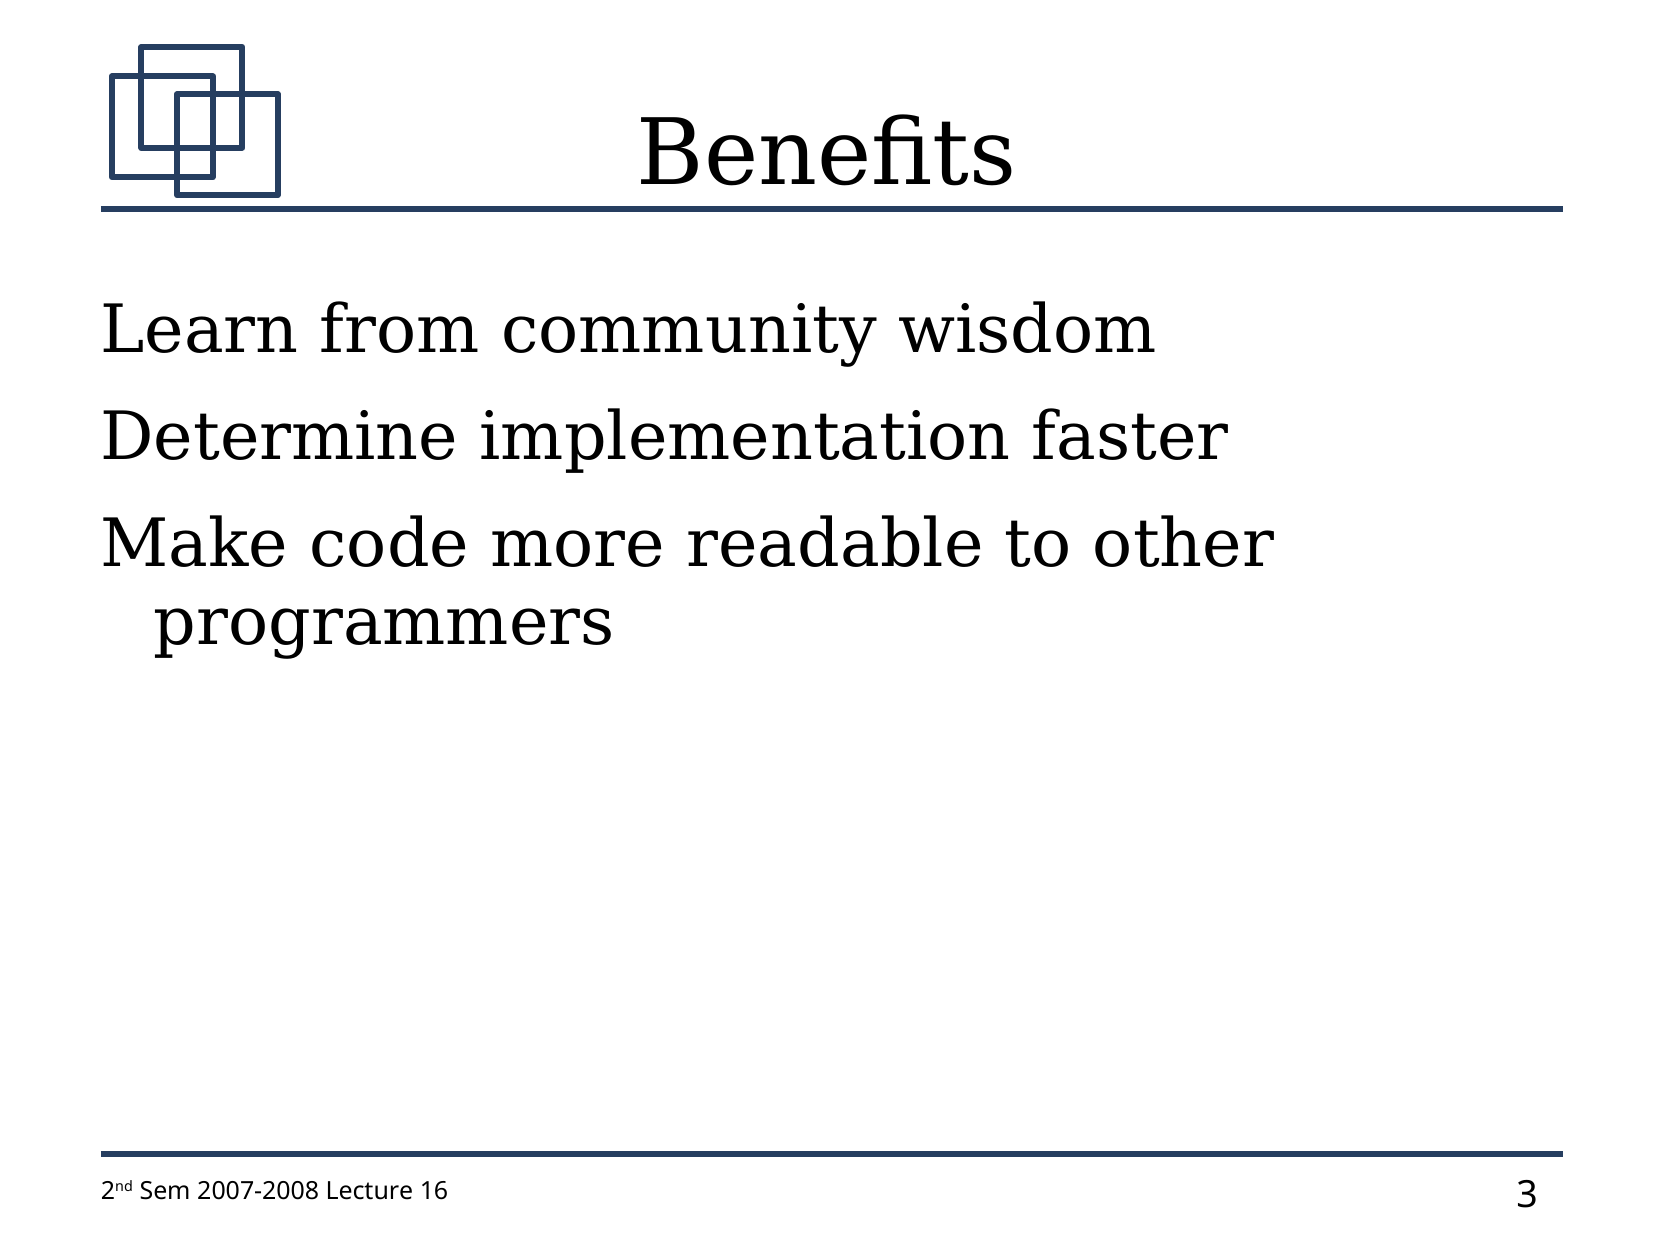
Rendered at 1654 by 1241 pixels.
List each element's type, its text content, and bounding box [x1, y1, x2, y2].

list Learn from community wisdom Determine implementation faster Make code more readable to other programmers [82, 290, 1571, 1109]
title Benefits [82, 49, 1571, 257]
